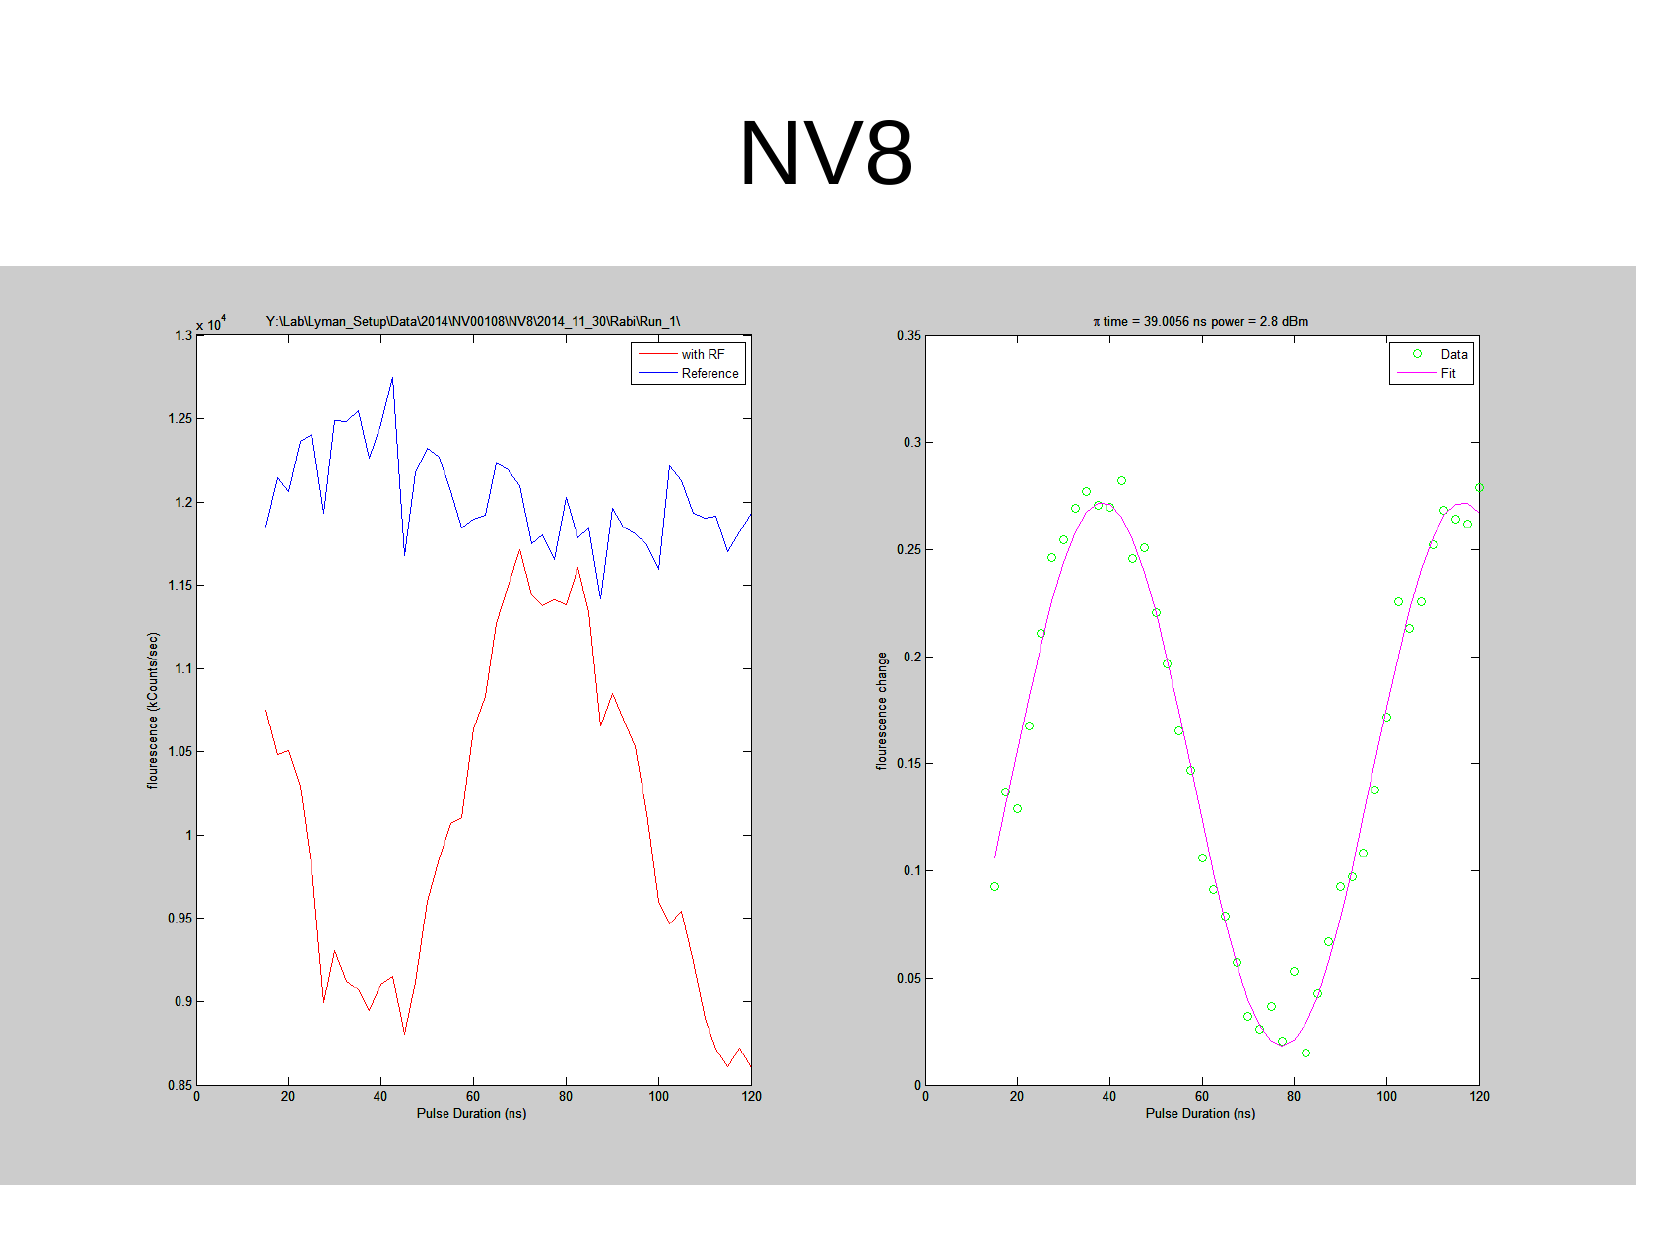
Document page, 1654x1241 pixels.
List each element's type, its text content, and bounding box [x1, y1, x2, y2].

title NV8 [82, 49, 1571, 257]
picture [0, 265, 1636, 1186]
